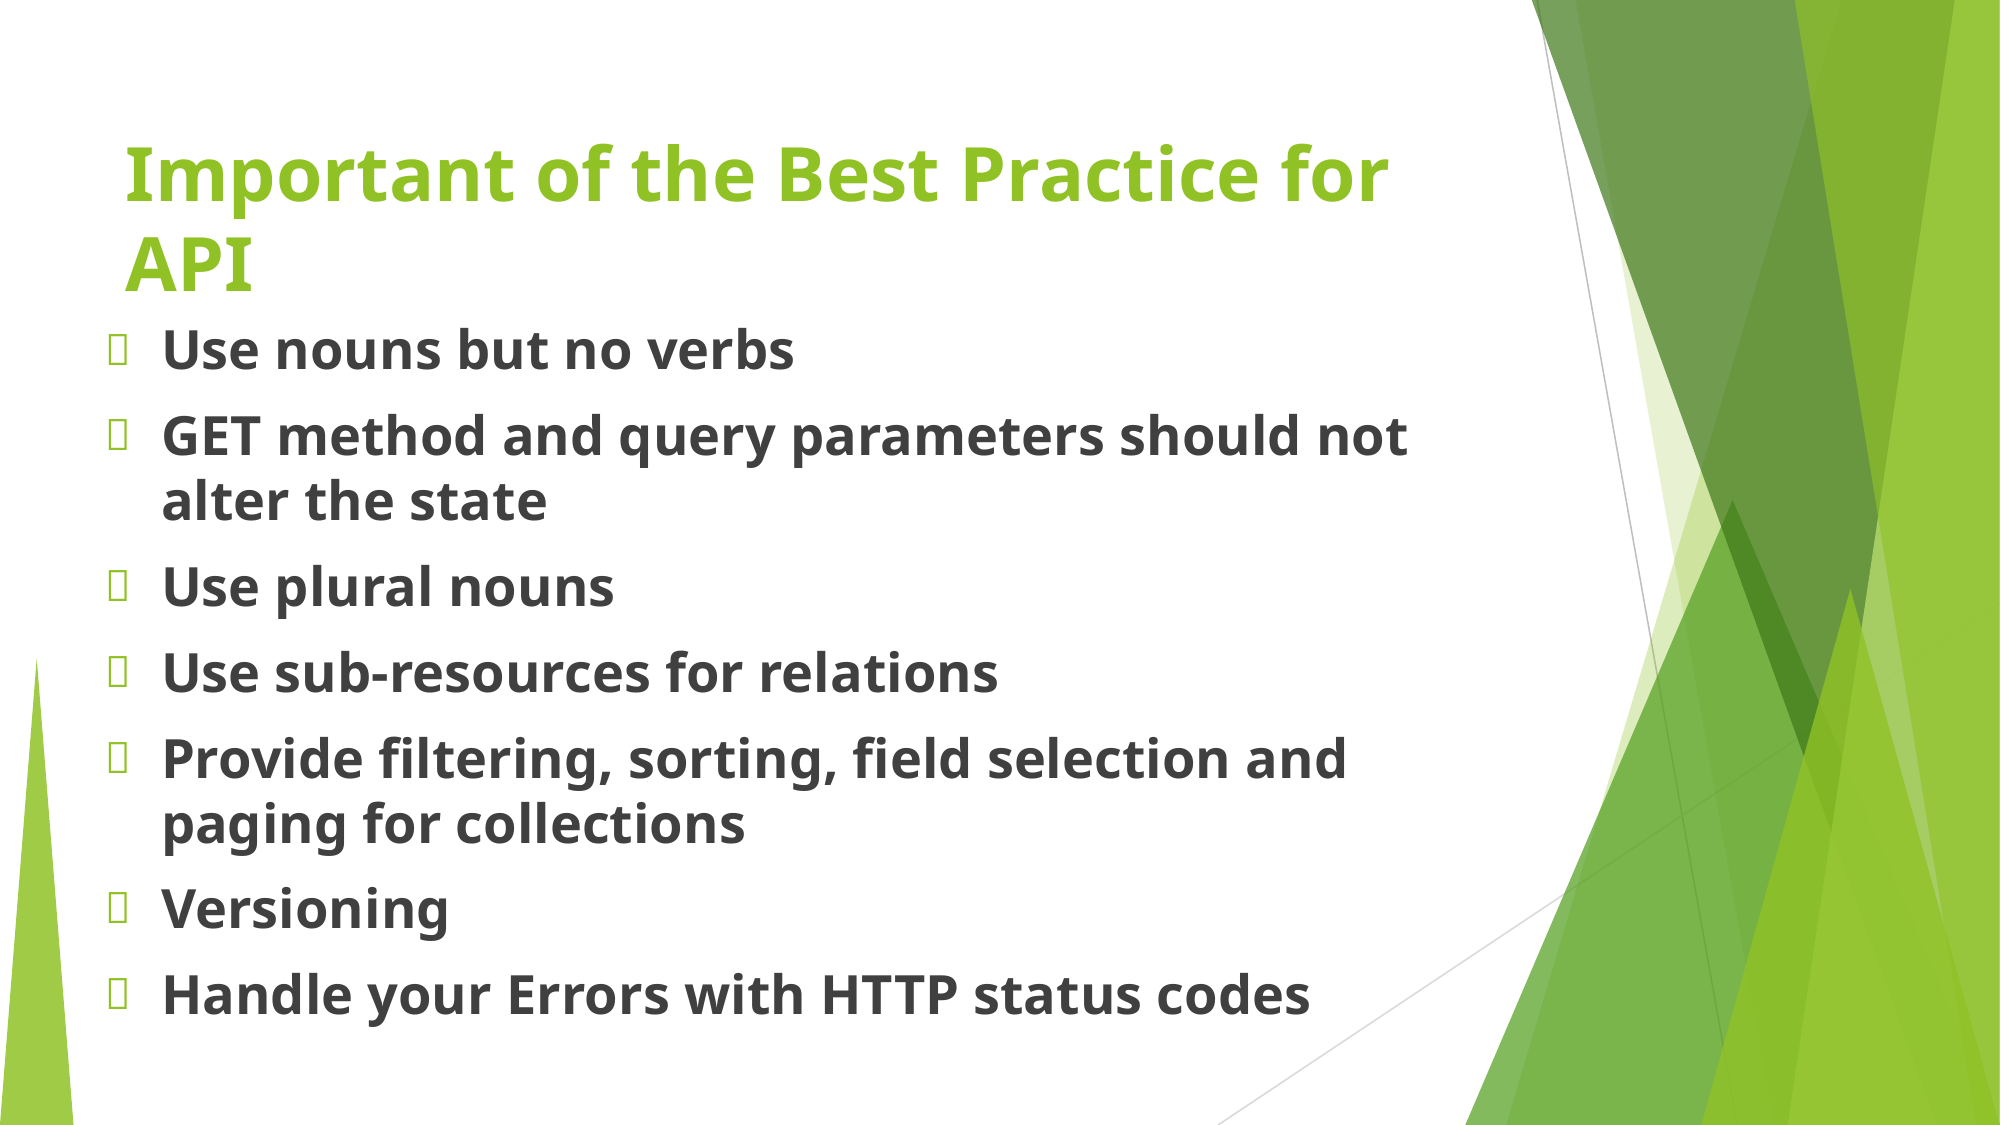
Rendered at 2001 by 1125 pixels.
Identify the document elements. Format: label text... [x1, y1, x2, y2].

list Use nouns but no verbs GET method and query parameters should not alter the state Use plural nouns Use sub-resources for relations Provide filtering, sorting, field selection and paging for collections Versioning Handle your Errors with HTTP status codes [90, 308, 1501, 946]
title Important of the Best Practice for API [111, 119, 1522, 237]
